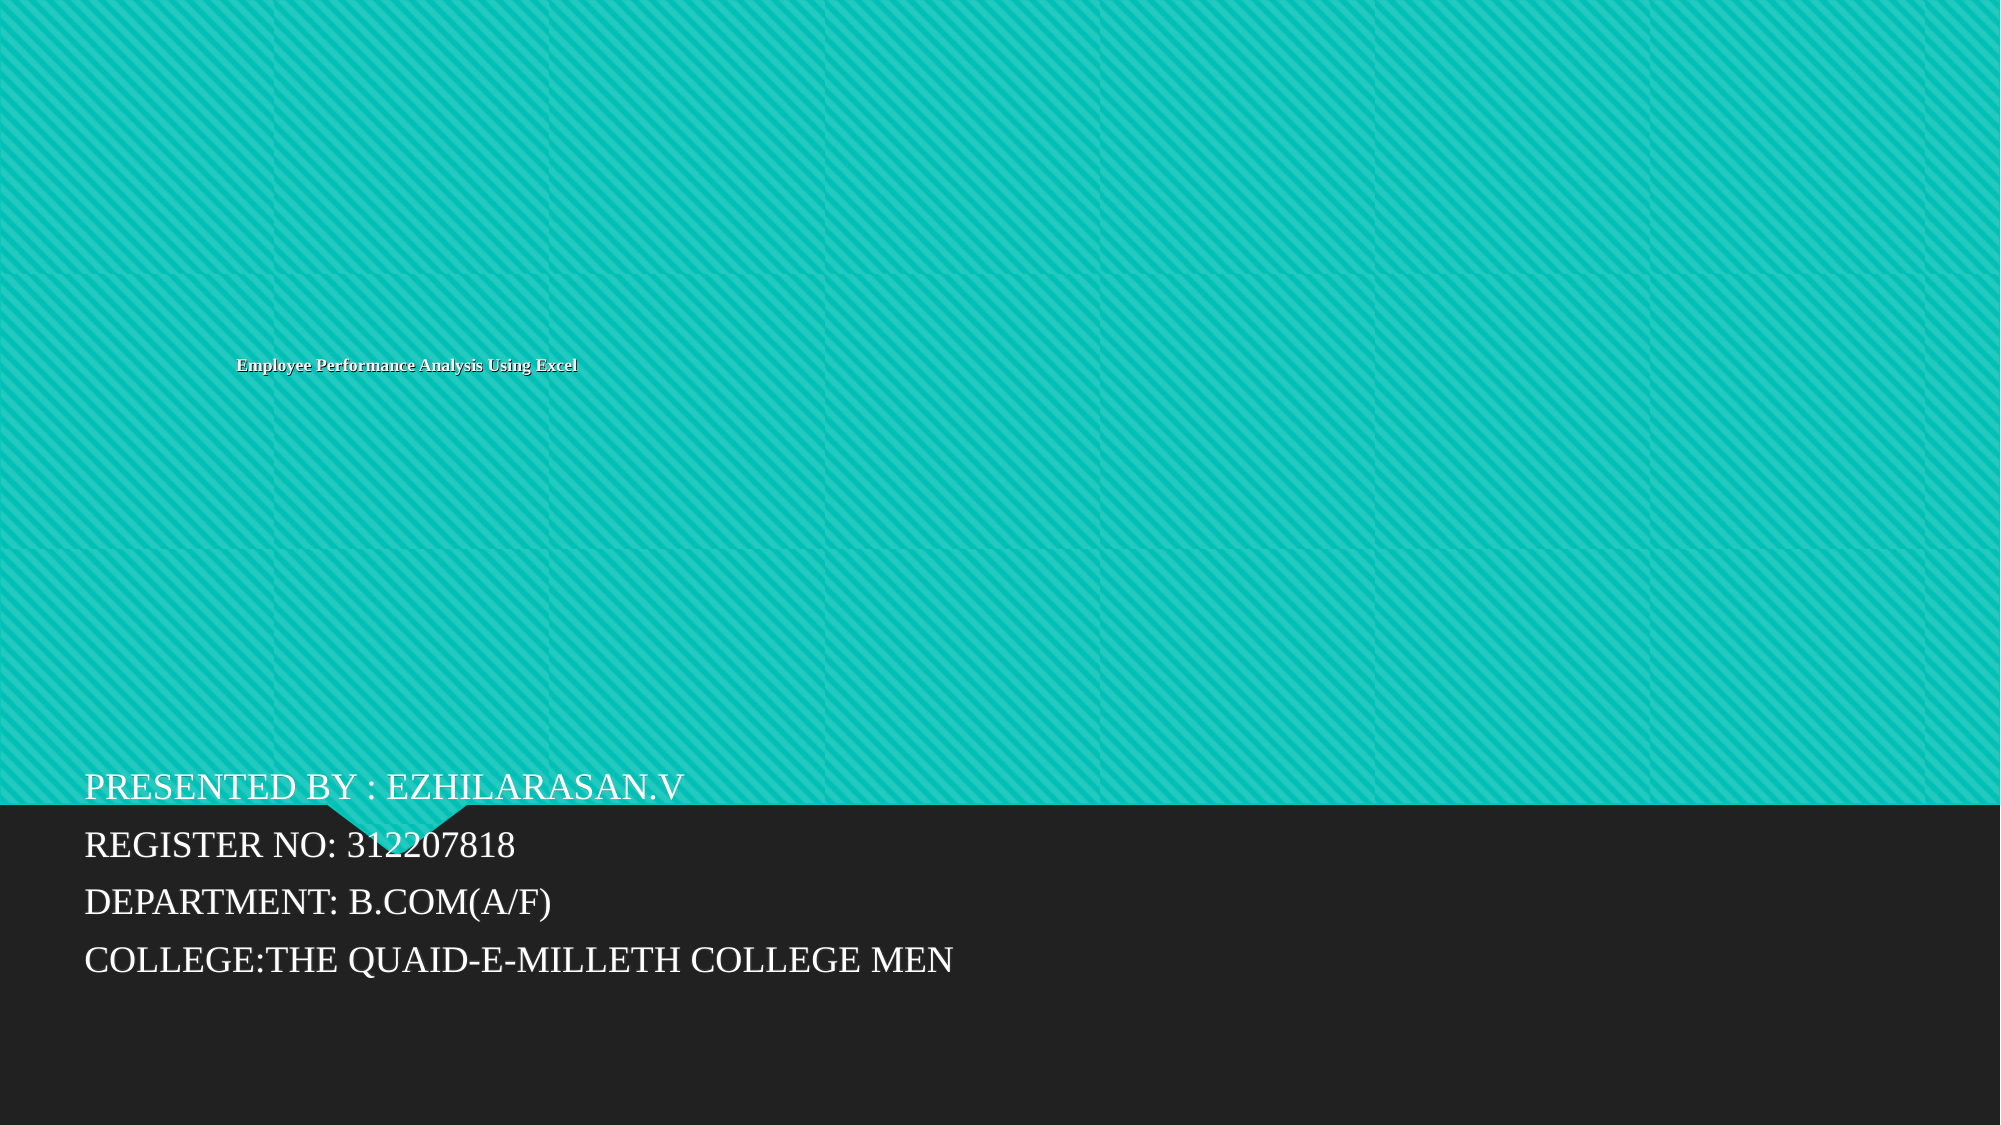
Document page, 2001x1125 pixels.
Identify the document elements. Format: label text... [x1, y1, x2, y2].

title Employee Performance Analysis Using Excel [221, 214, 1496, 383]
subtitle PRESENTED BY : EZHILARASAN.V REGISTER NO: 312207818 DEPARTMENT: B.COM(A/F) COLLEGE:THE QUAID-E-MILLETH COLLEGE MEN [69, 754, 1000, 1067]
